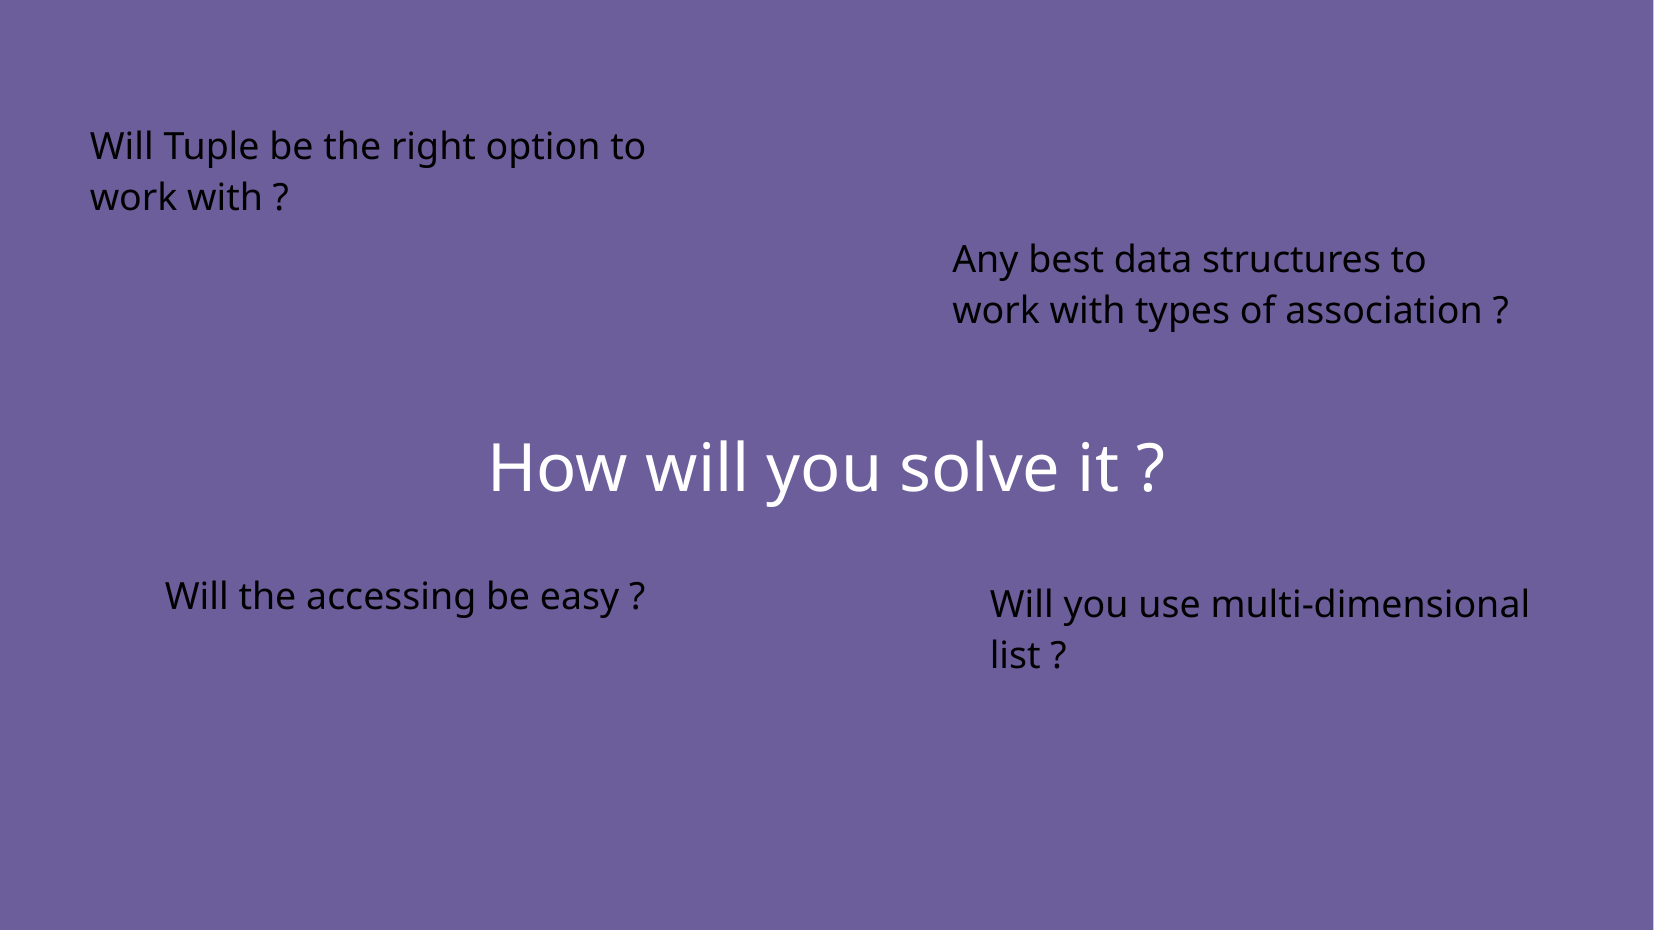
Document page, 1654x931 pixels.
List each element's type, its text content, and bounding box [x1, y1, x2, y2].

text_box Will you use multi-dimensional list ? [975, 569, 1576, 676]
text_box Will Tuple be the right option to work with ? [75, 112, 676, 218]
text_box Any best data structures to work with types of association ? [937, 225, 1538, 331]
subtitle How will you solve it ? [82, 405, 1571, 526]
text_box Will the accessing be easy ? [150, 562, 751, 660]
